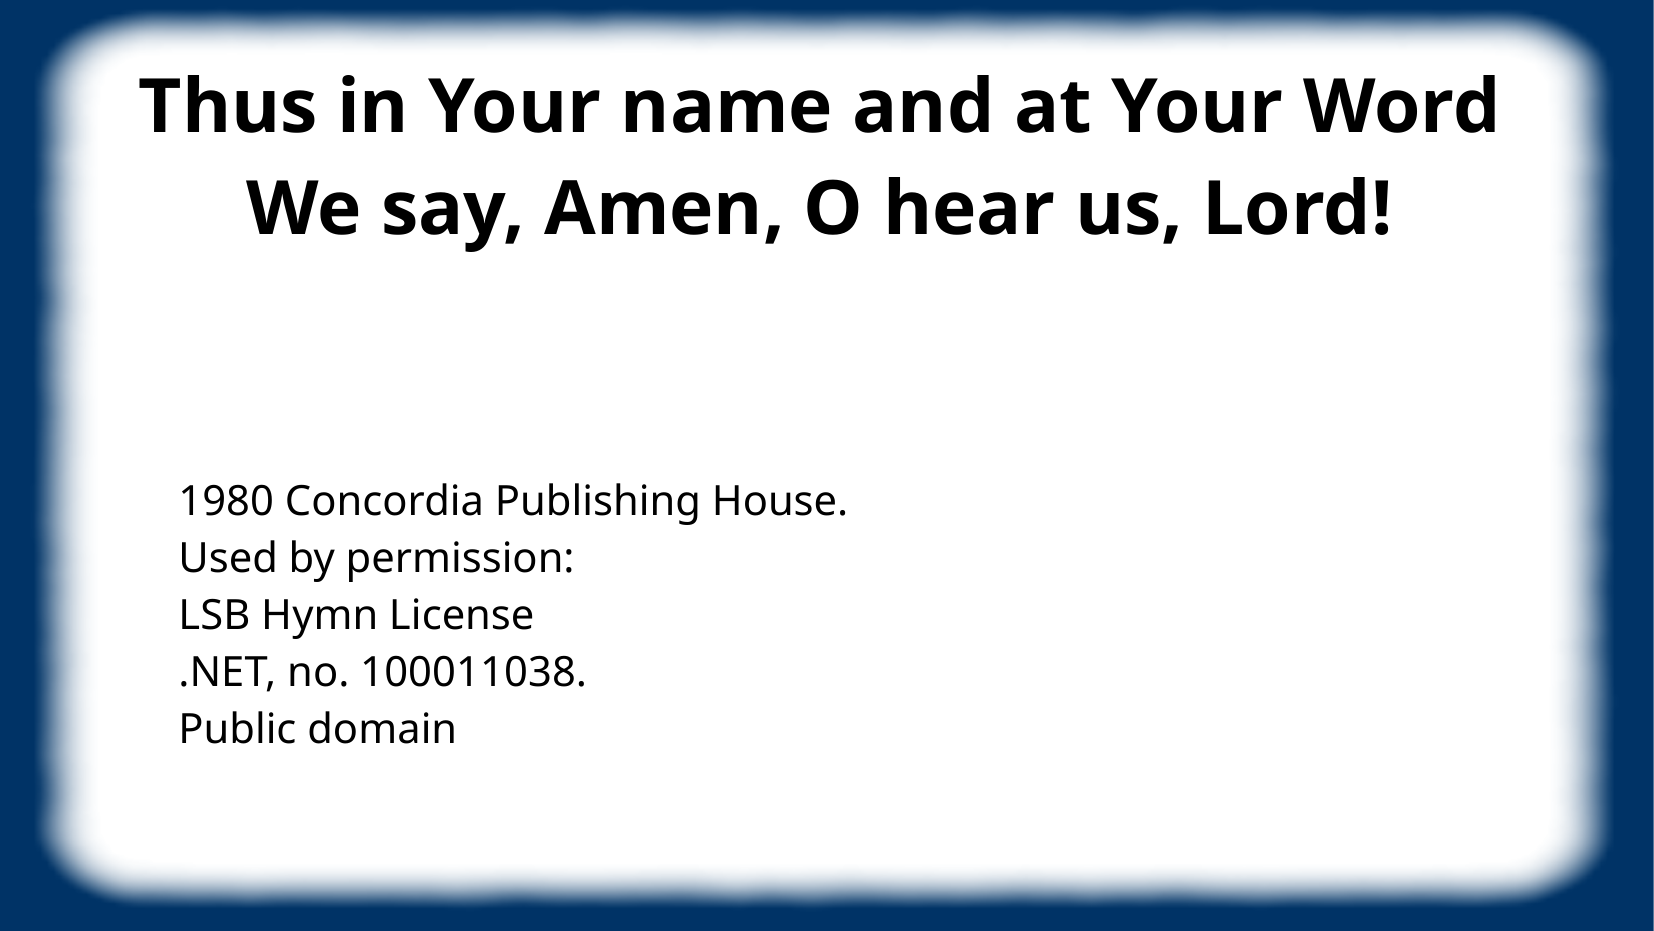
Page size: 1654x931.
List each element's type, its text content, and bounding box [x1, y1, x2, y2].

picture [0, 0, 1654, 931]
text_box Thus in Your name and at Your Word We say, Amen, O hear us, Lord! 1980 Concordia Publishing House. Used by permission: LSB Hymn License .NET, no. 100011038. Public domain [77, 45, 1563, 744]
